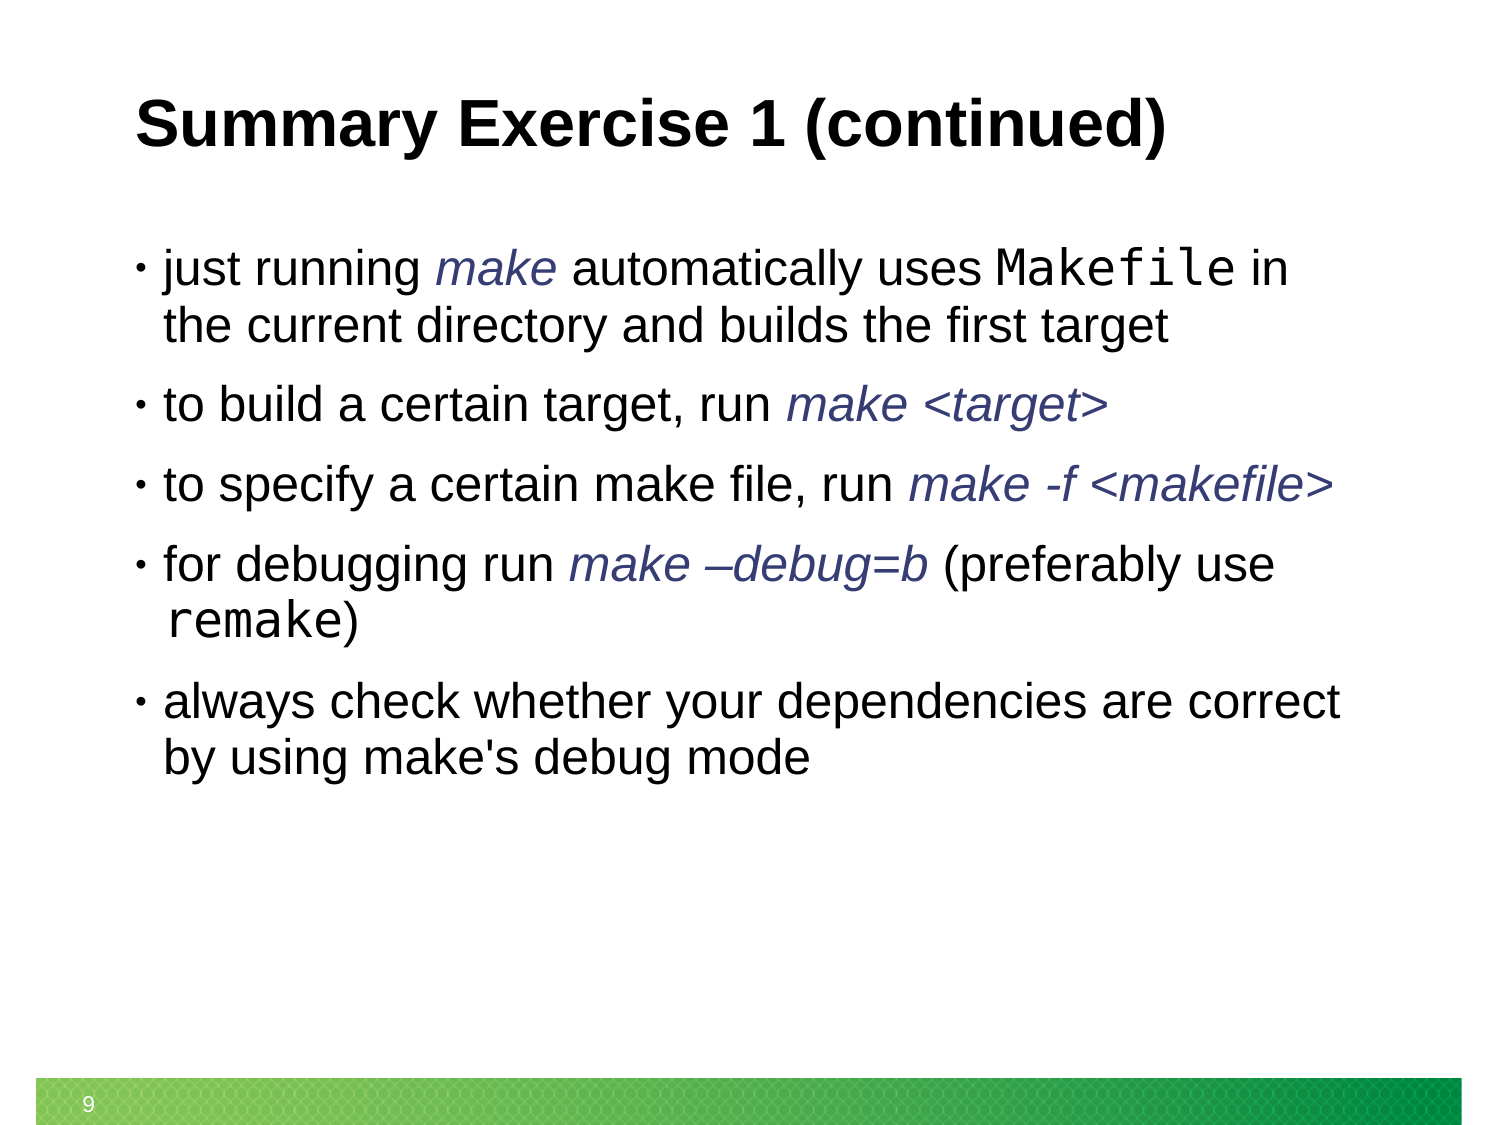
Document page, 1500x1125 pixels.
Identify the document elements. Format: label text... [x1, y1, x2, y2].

title Summary Exercise 1 (continued) [135, 41, 1372, 204]
list just running make automatically uses Makefile in the current directory and builds the first target to build a certain target, run make <target> to specify a certain make file, run make -f <makefile> for debugging run make –debug=b (preferably use remake) always check whether your dependencies are correct by using make's debug mode [135, 238, 1372, 982]
picture [36, 1078, 1462, 1125]
